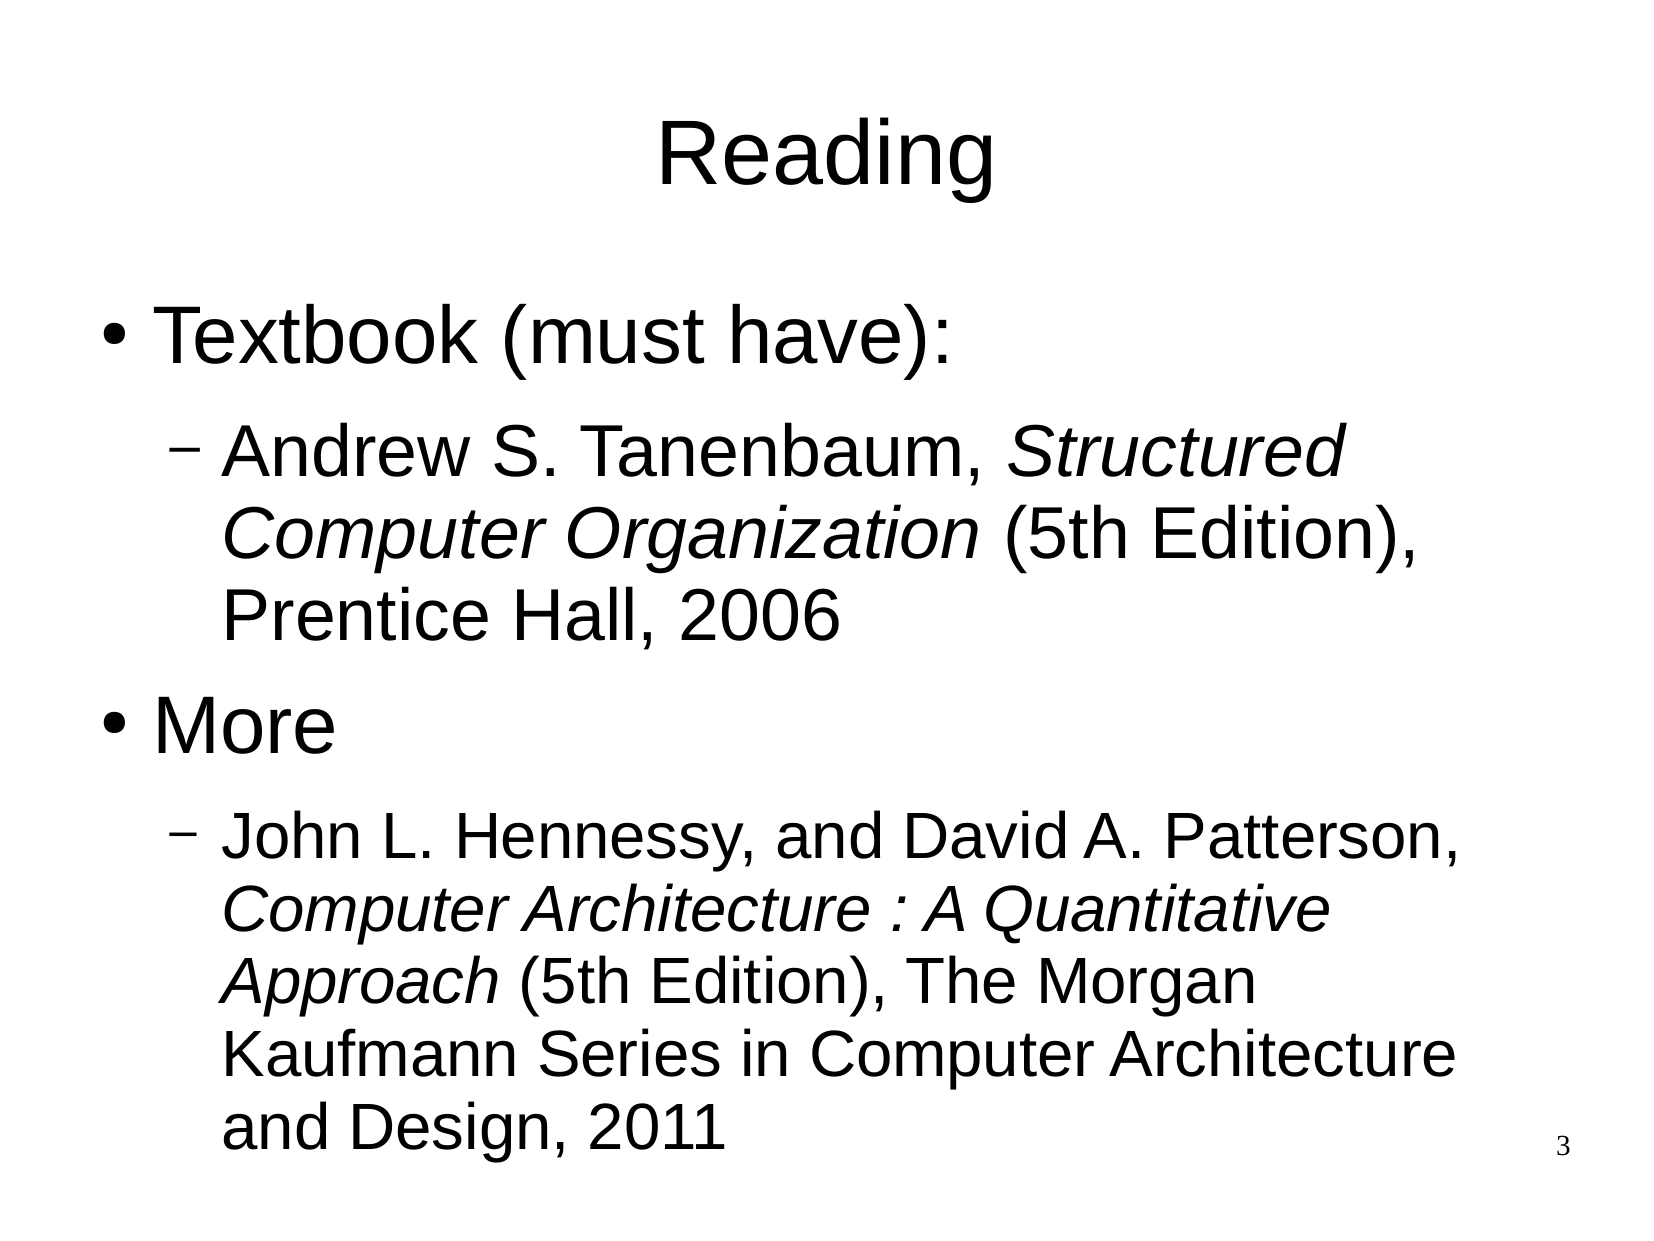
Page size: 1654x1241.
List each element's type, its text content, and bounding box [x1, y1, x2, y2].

title Reading [82, 49, 1571, 257]
list Textbook (must have): Andrew S. Tanenbaum, Structured Computer Organization (5th Edition), Prentice Hall, 2006 More John L. Hennessy, and David A. Patterson, Computer Architecture : A Quantitative Approach (5th Edition), The Morgan Kaufmann Series in Computer Architecture and Design, 2011 [82, 290, 1538, 1169]
